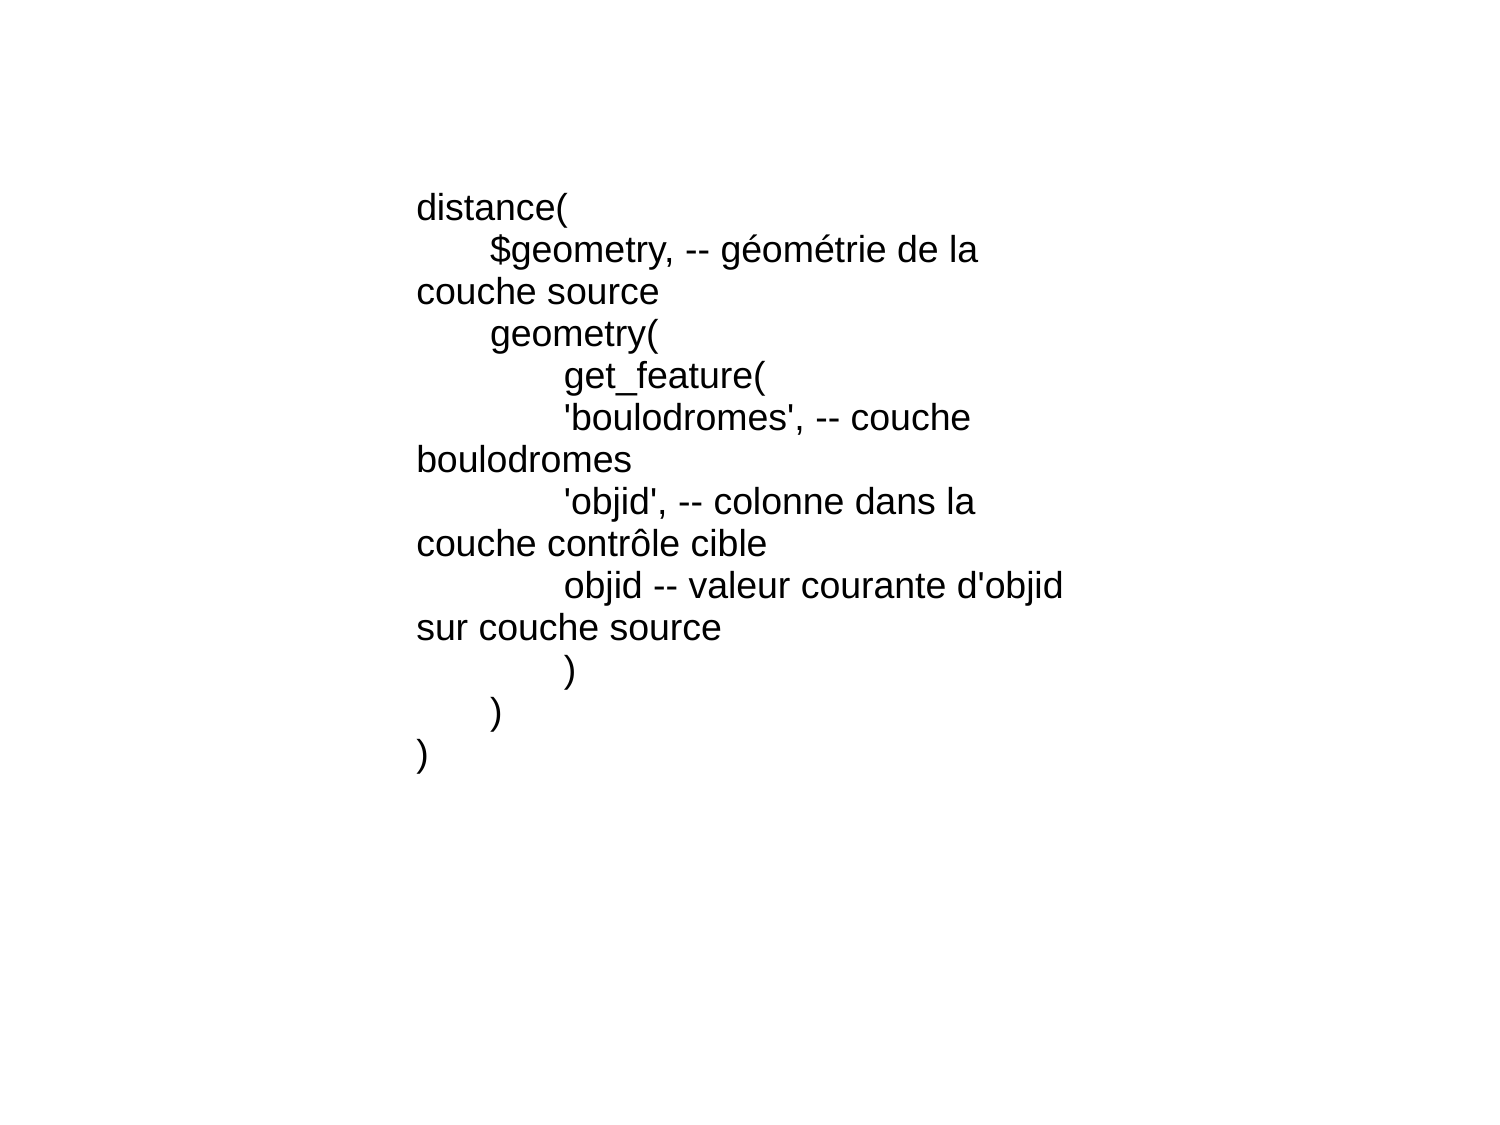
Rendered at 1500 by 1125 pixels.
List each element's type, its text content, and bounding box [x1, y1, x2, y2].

text_box distance( $geometry, -- géométrie de la couche source geometry( get_feature( 'boulodromes', -- couche boulodromes 'objid', -- colonne dans la couche contrôle cible objid -- valeur courante d'objid sur couche source ) ) ) [401, 179, 1090, 783]
